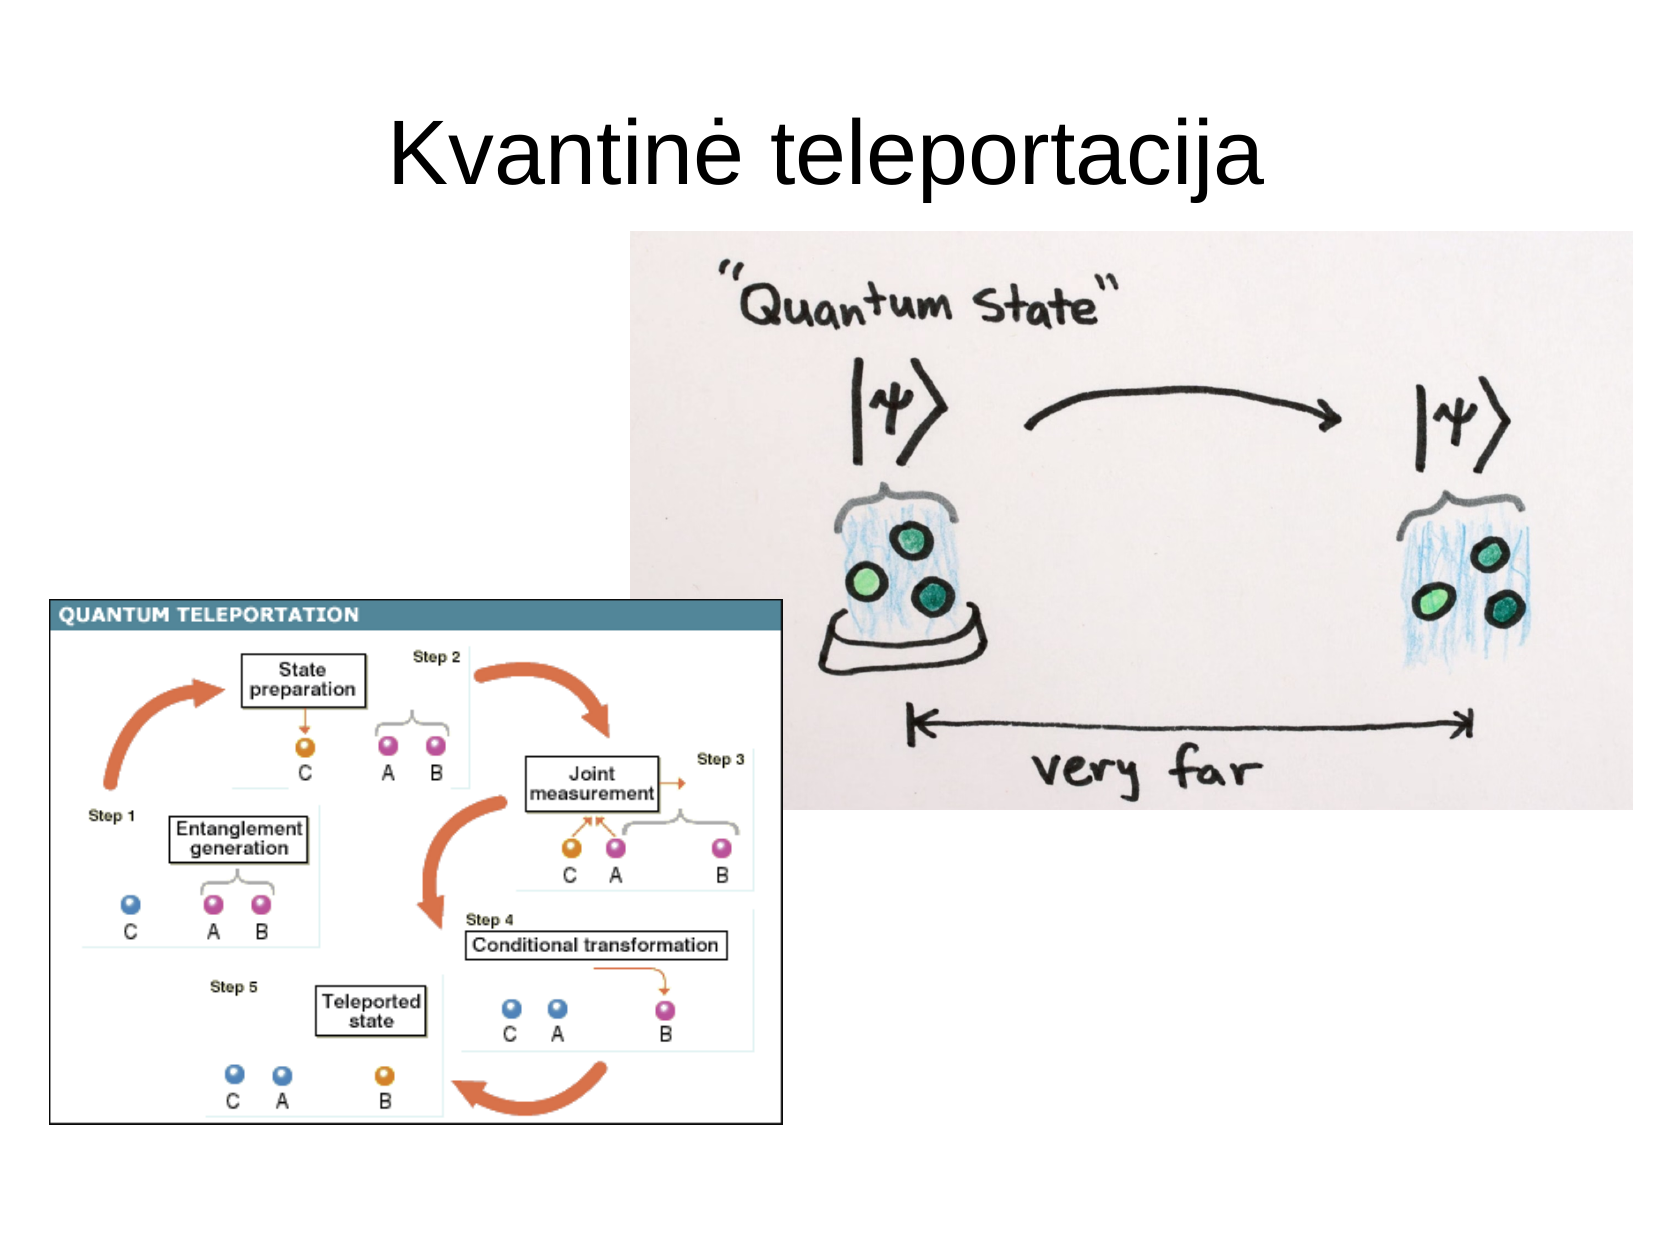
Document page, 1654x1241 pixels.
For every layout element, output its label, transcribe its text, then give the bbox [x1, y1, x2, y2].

title Kvantinė teleportacija [82, 49, 1571, 257]
picture [49, 231, 1633, 1126]
